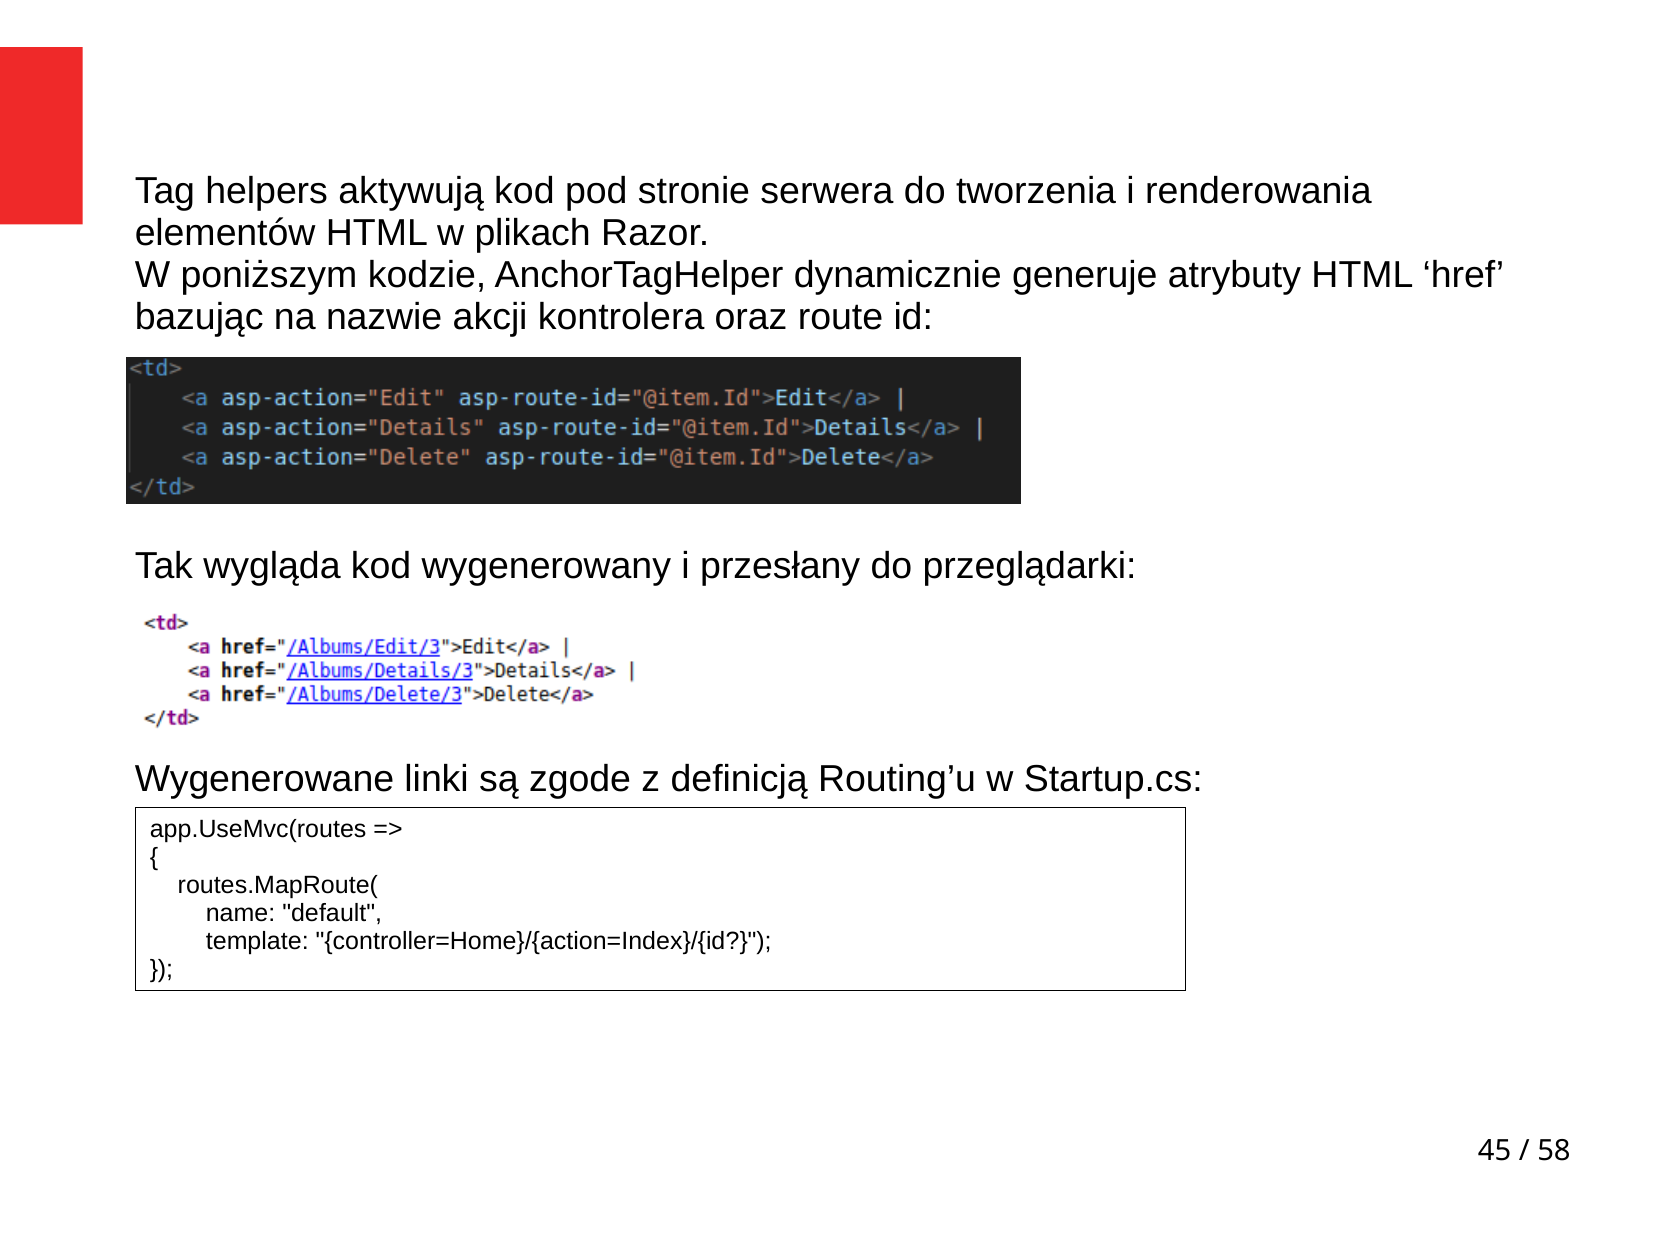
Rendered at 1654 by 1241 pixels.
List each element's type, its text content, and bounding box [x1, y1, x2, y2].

text_box Tak wygląda kod wygenerowany i przesłany do przeglądarki: [120, 537, 1516, 595]
text_box Wygenerowane linki są zgode z definicją Routing’u w Startup.cs: [120, 750, 1486, 808]
picture [135, 611, 664, 733]
text_box Tag helpers aktywują kod pod stronie serwera do tworzenia i renderowania elementów HTML w plikach Razor. W poniższym kodzie, AnchorTagHelper dynamicznie generuje atrybuty HTML ‘href’ bazując na nazwie akcji kontrolera oraz route id: [120, 162, 1561, 346]
text_box app.UseMvc(routes => { routes.MapRoute( name: "default", template: "{controller=Home}/{action=Index}/{id?}"); }); [135, 807, 1186, 991]
picture [126, 357, 1021, 505]
